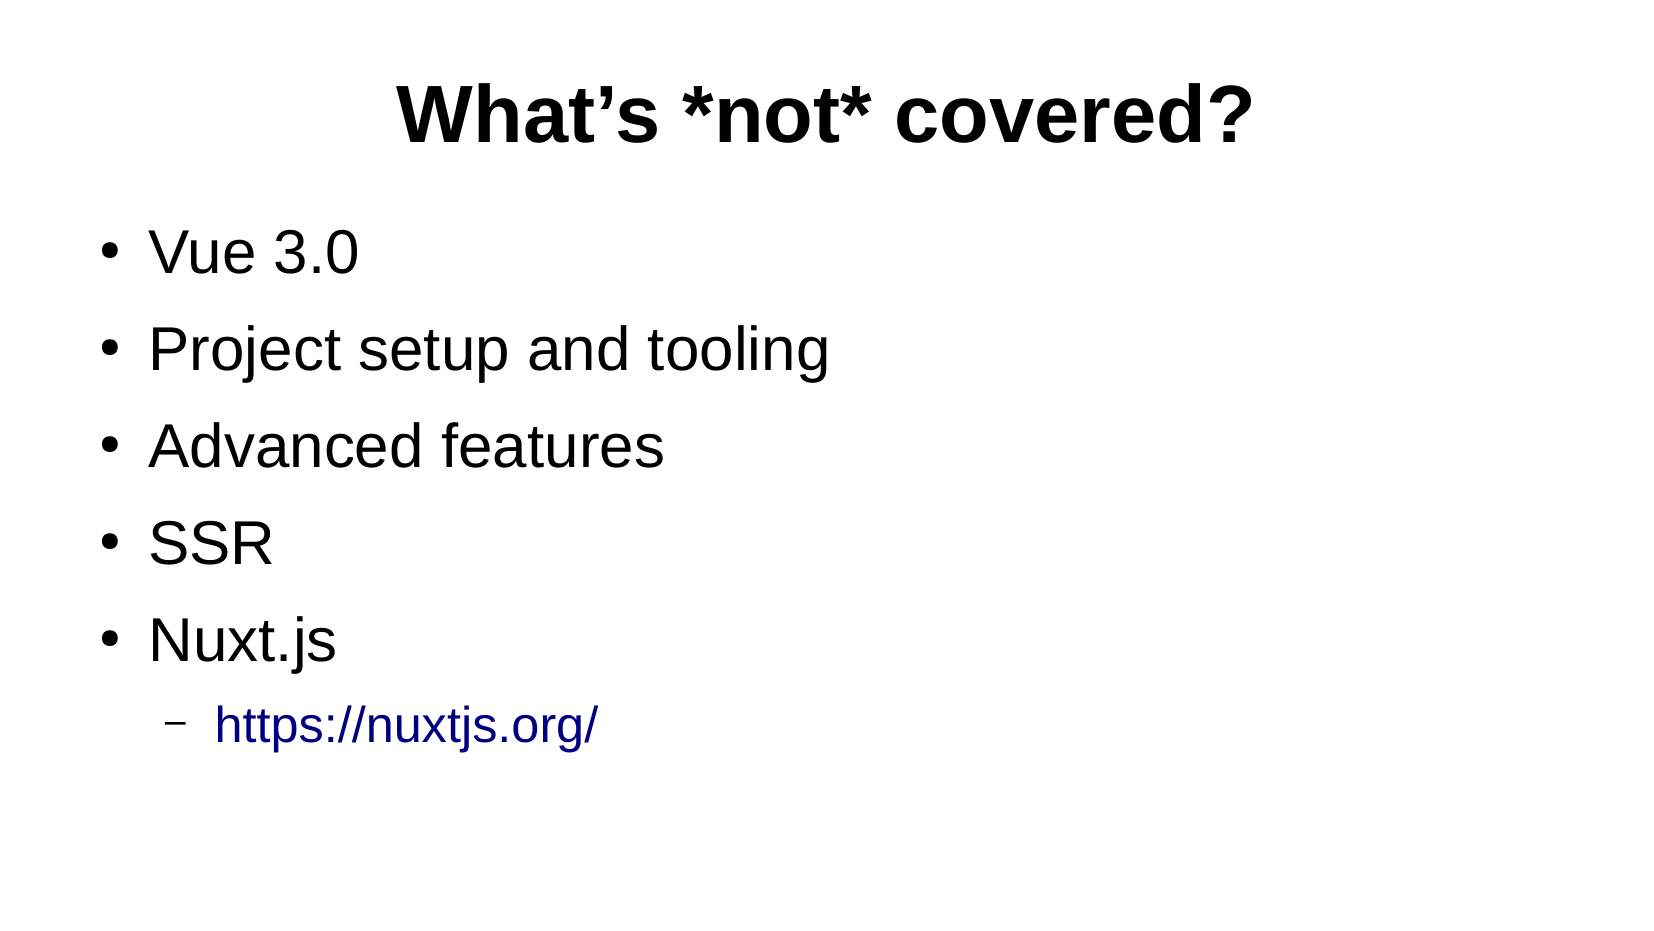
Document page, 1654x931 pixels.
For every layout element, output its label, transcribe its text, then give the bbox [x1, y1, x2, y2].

list Vue 3.0 Project setup and tooling Advanced features SSR Nuxt.js https://nuxtjs.org/ [82, 217, 1571, 758]
title What’s *not* covered? [82, 37, 1571, 193]
